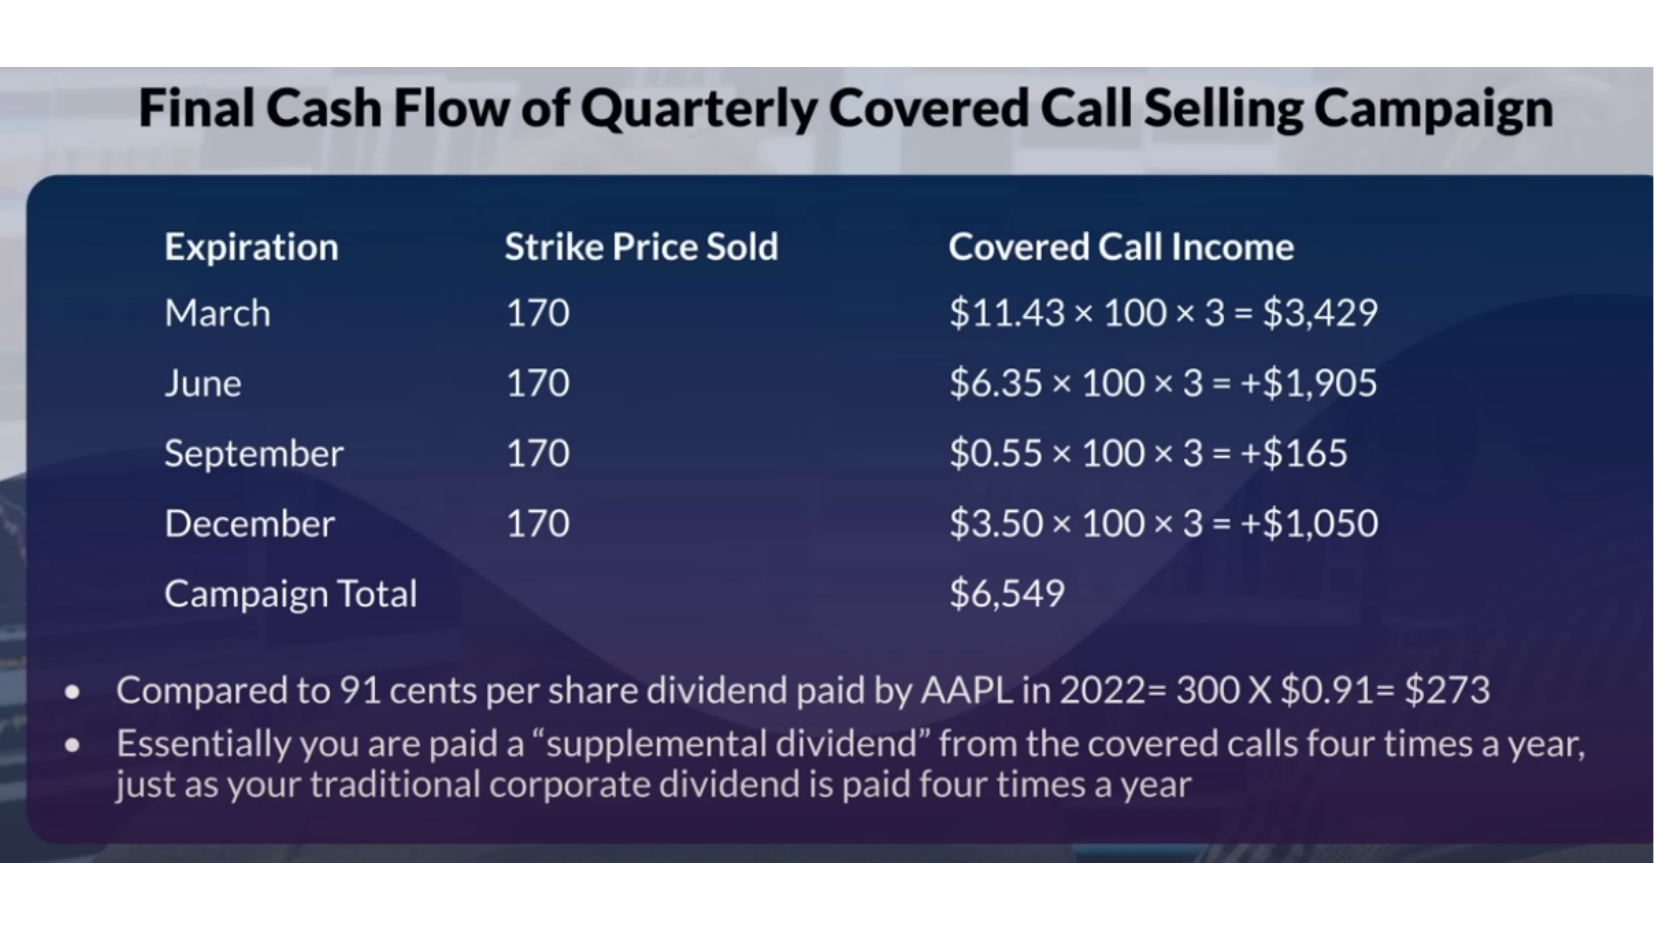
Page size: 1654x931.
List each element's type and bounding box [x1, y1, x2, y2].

picture [0, 67, 1654, 863]
